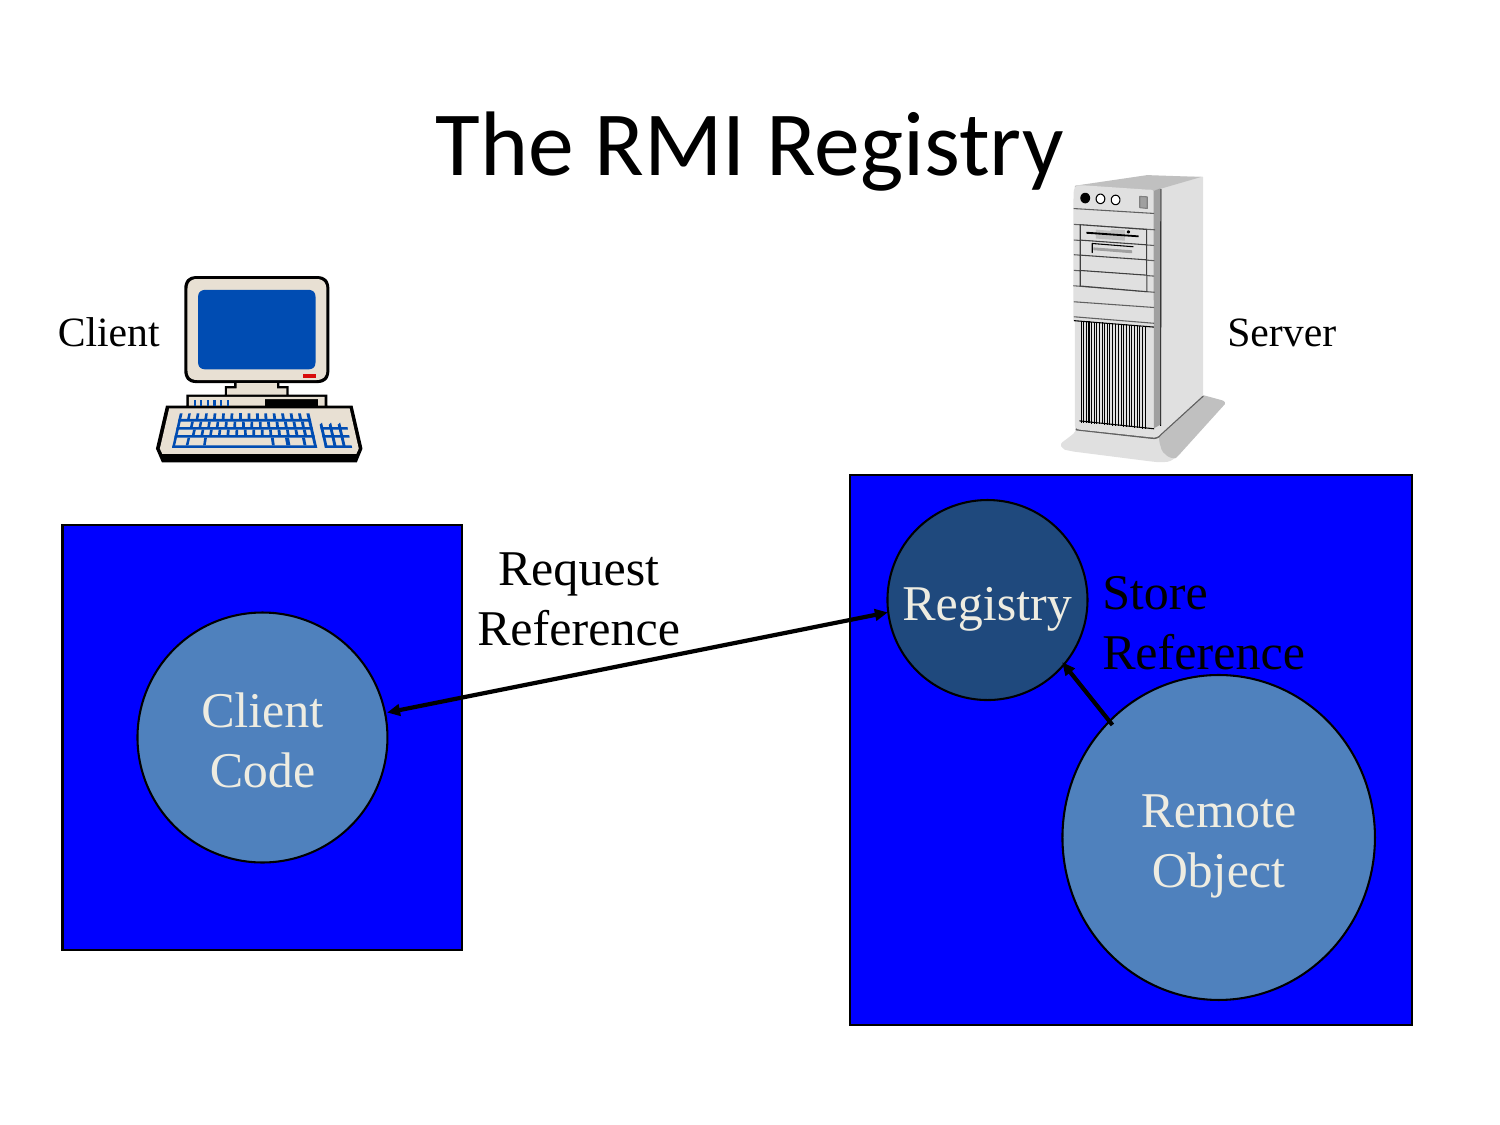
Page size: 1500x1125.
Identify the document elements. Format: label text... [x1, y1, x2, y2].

text_box Request Reference [462, 527, 695, 663]
text_box Client Code [137, 612, 388, 863]
chart [155, 276, 363, 463]
text_box [1066, 618, 1155, 718]
text_box Client [43, 297, 175, 363]
text_box Registry [887, 500, 1087, 701]
text_box [849, 474, 1413, 1025]
text_box Store Reference [1087, 552, 1320, 688]
text_box [62, 525, 463, 950]
title The RMI Registry [75, 45, 1425, 233]
chart [1061, 174, 1225, 463]
text_box Server [1212, 297, 1352, 363]
text_box Remote Object [1062, 688, 1375, 1000]
